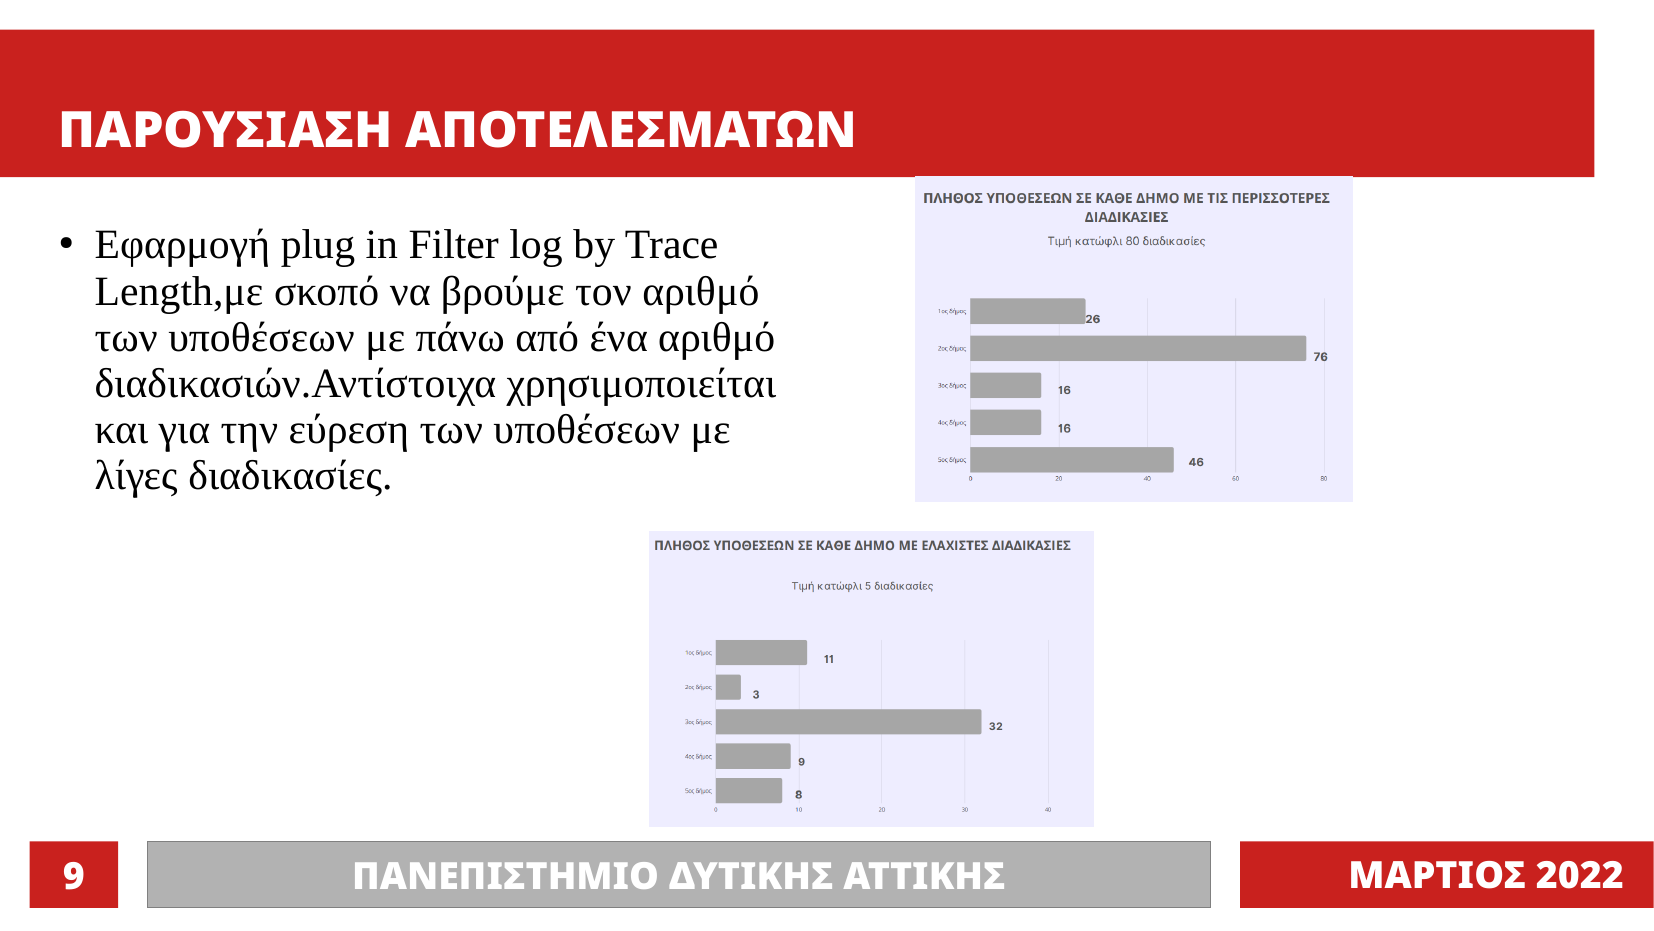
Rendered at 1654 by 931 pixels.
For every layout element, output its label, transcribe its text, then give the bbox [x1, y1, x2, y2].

picture [915, 176, 1353, 502]
list Εφαρμογή plug in Filter log by Trace Length,με σκοπό να βρούμε τον αριθμό των υποθέσεων με πάνω από ένα αριθμό διαδικασιών.Αντίστοιχα χρησιμοποιείται και για την εύρεση των υποθέσεων με λίγες διαδικασίες. [59, 221, 794, 768]
title ΠΑΡΟΥΣΙΑΣΗ ΑΠΟΤΕΛΕΣΜΑΤΩΝ [59, 44, 1595, 163]
picture [649, 531, 1094, 827]
